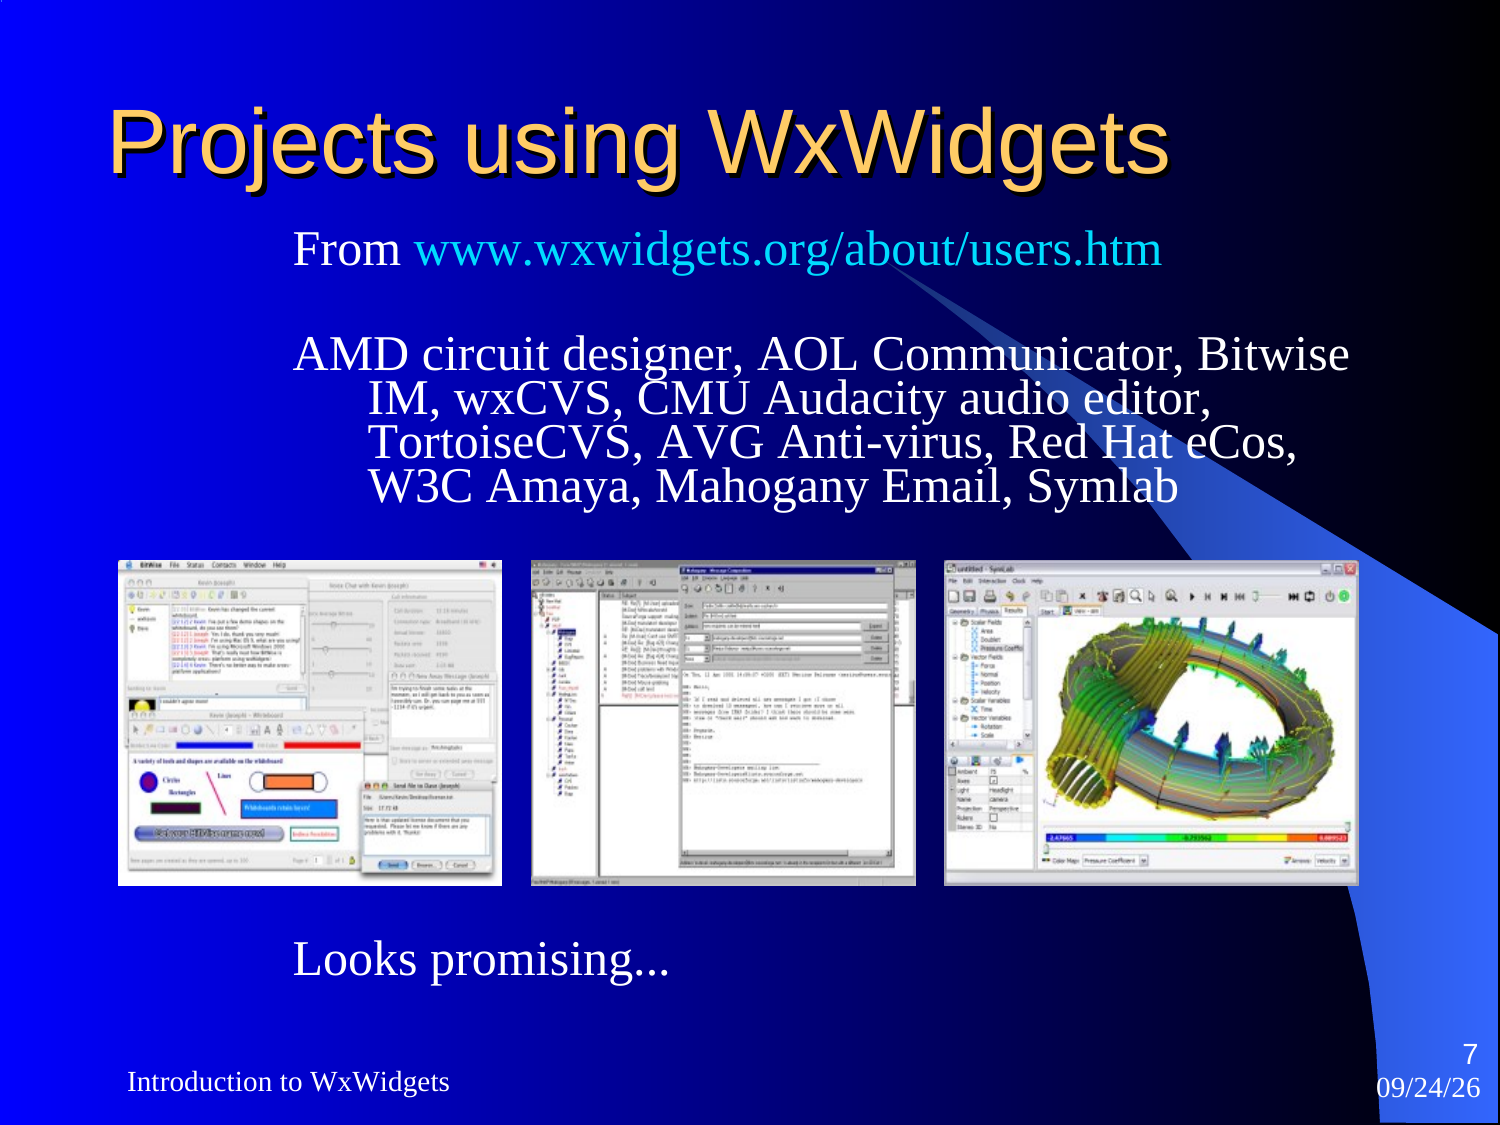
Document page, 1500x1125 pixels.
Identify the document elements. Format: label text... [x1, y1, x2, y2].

picture [944, 560, 1359, 886]
list From www.wxwidgets.org/about/users.htm AMD circuit designer, AOL Communicator, Bitwise IM, wxCVS, CMU Audacity audio editor, TortoiseCVS, AVG Anti-virus, Red Hat eCos, W3C Amaya, Mahogany Email, Symlab Looks promising... [112, 177, 1388, 1125]
title Projects using WxWidgets [91, 48, 1418, 237]
picture [118, 560, 502, 886]
picture [531, 560, 916, 886]
